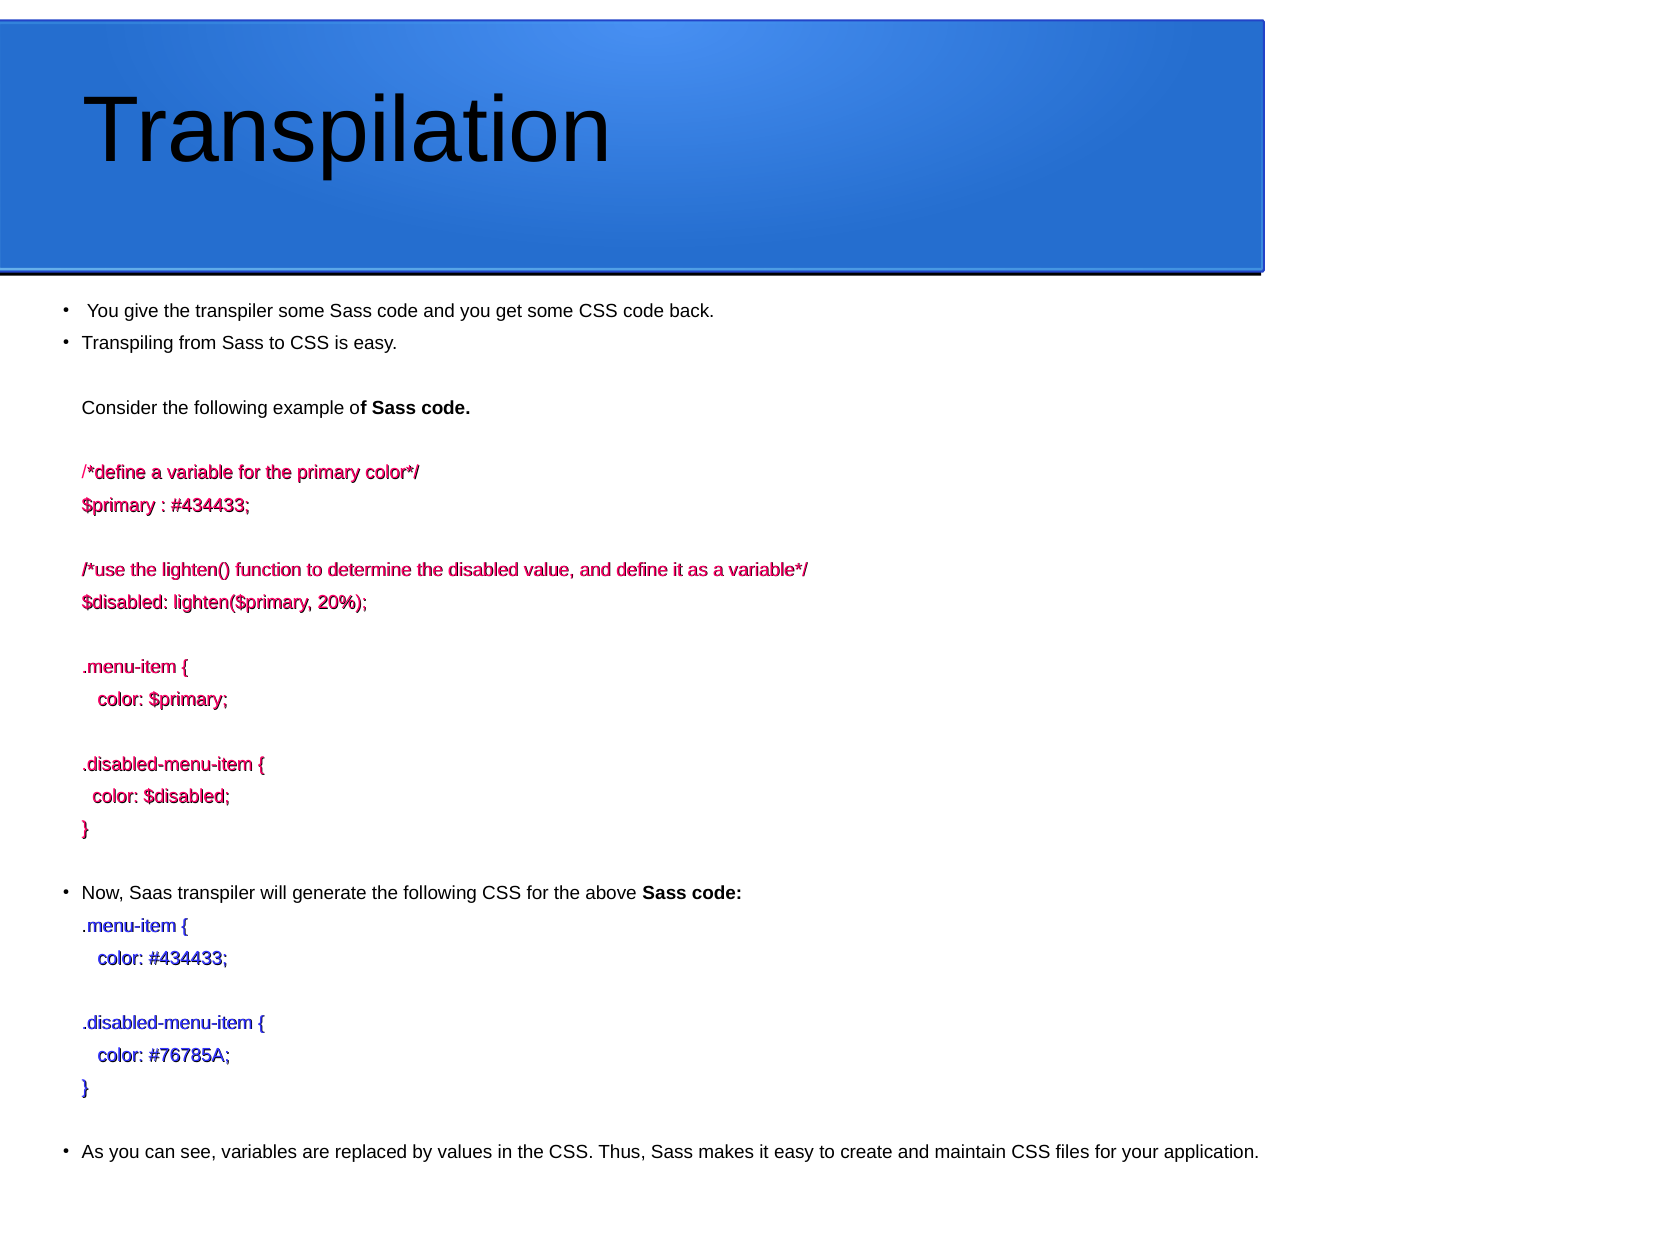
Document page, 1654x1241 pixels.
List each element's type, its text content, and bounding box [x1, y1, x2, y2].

title Transpilation [82, 47, 1235, 211]
list You give the transpiler some Sass code and you get some CSS code back. Transpiling from Sass to CSS is easy. Consider the following example of Sass code. /*define a variable for the primary color*/ $primary : #434433; /*use the lighten() function to determine the disabled value, and define it as a variable*/ $disabled: lighten($primary, 20%); .menu-item { color: $primary; .disabled-menu-item { color: $disabled; } Now, Saas transpiler will generate the following CSS for the above Sass code: .menu-item { color: #434433; .disabled-menu-item { color: #76785A; } As you can see, variables are replaced by values in the CSS. Thus, Sass makes it easy to create and maintain CSS files for your application. [56, 300, 1546, 1171]
